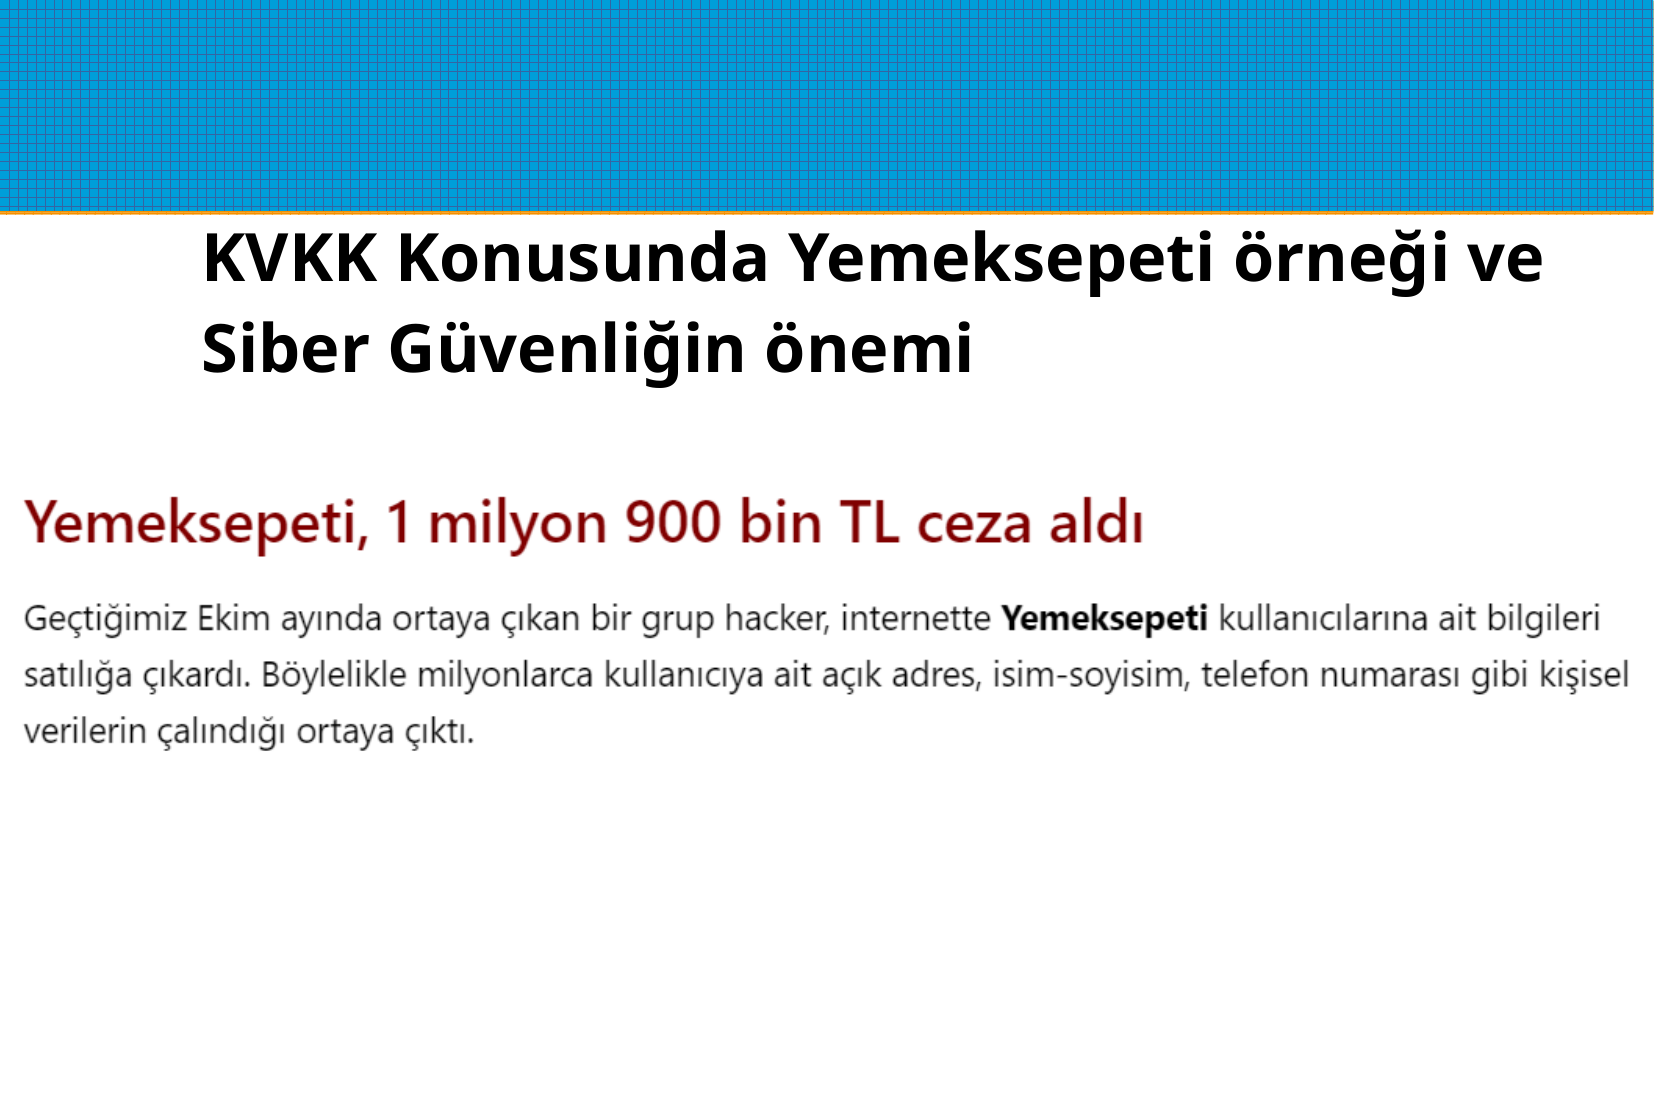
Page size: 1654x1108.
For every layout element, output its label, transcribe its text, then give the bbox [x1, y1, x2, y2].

picture [9, 444, 1651, 798]
text_box KVKK Konusunda Yemeksepeti örneği ve Siber Güvenliğin önemi [195, 206, 1477, 397]
